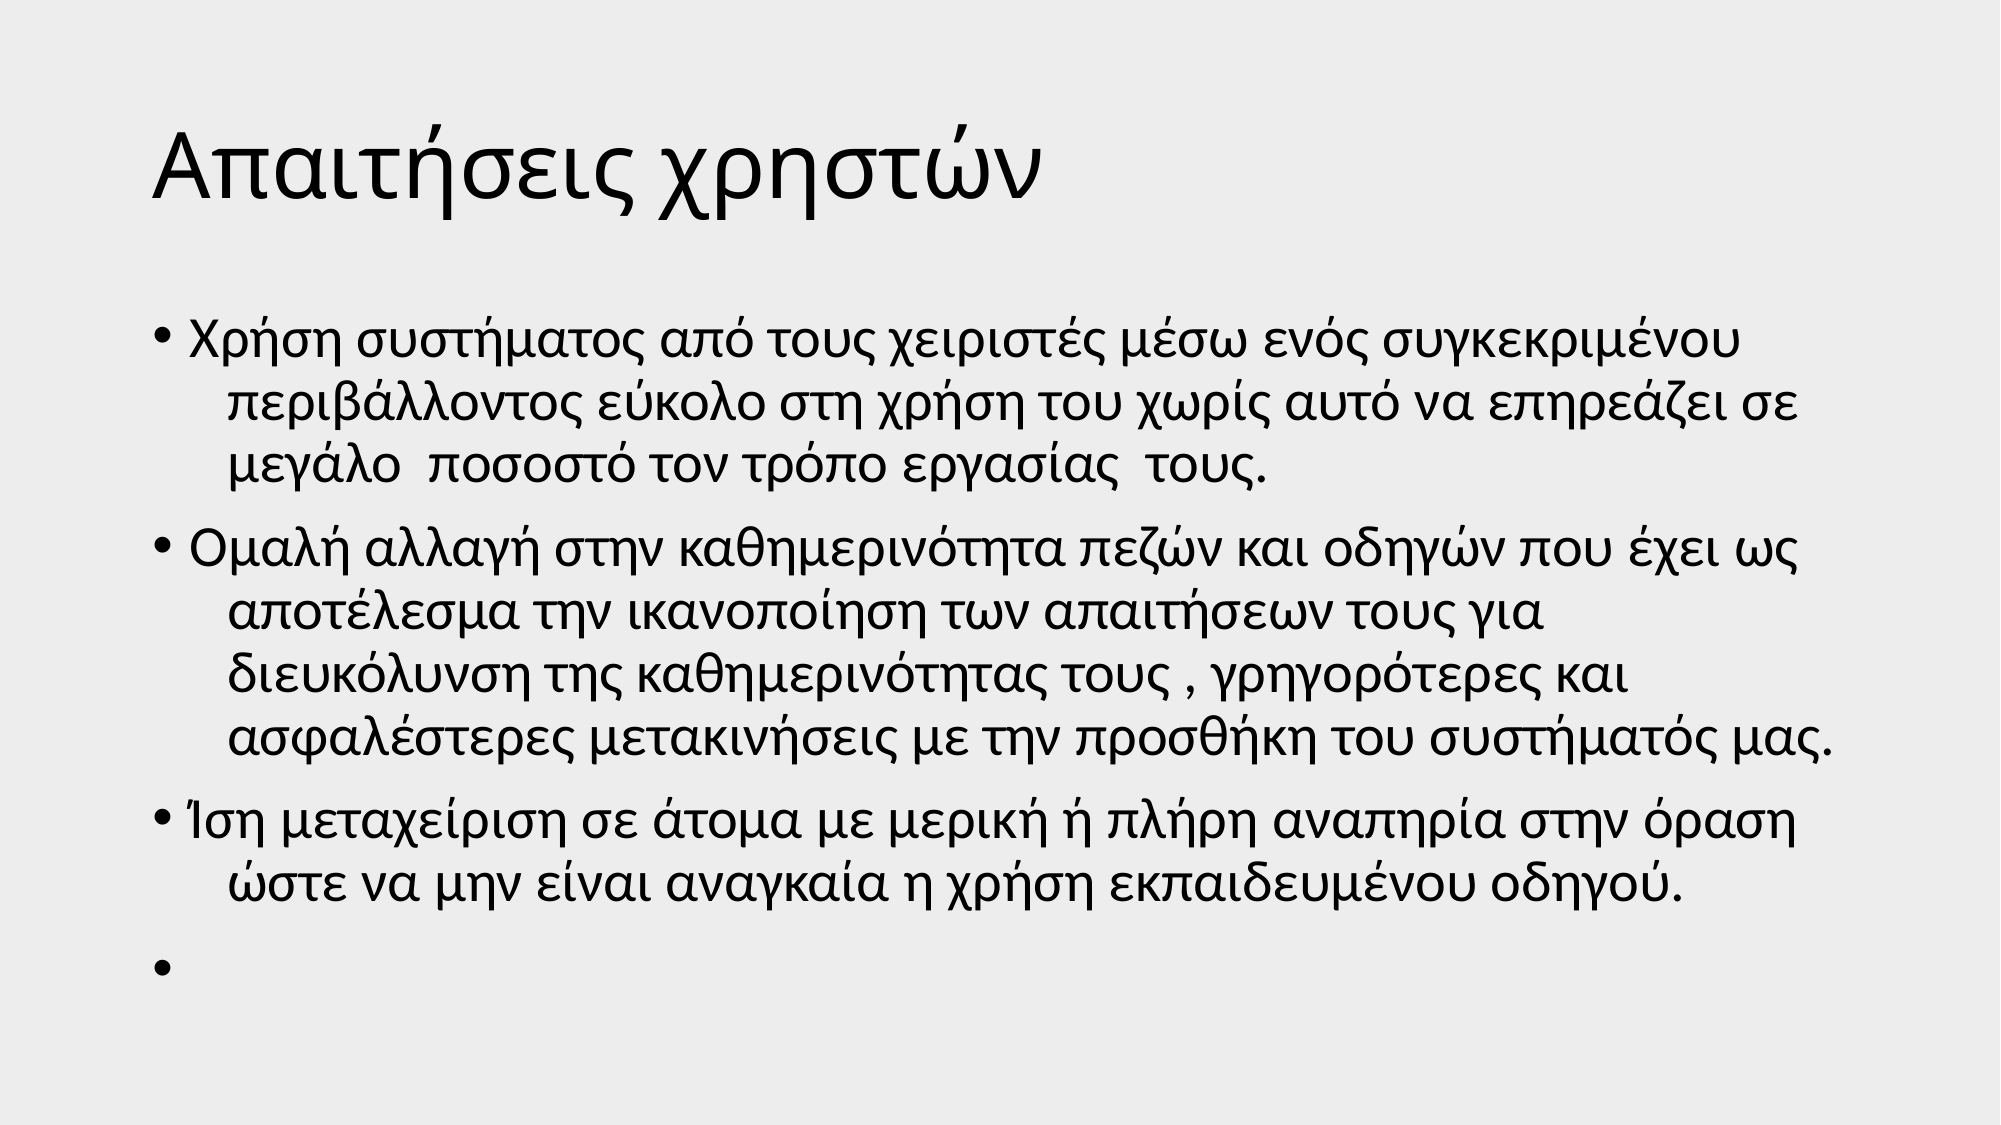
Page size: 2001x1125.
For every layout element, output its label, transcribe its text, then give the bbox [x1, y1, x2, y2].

list Χρήση συστήματος από τους χειριστές μέσω ενός συγκεκριμένου περιβάλλοντος εύκολο στη χρήση του χωρίς αυτό να επηρεάζει σε μεγάλο ποσοστό τον τρόπο εργασίας τους. Ομαλή αλλαγή στην καθημερινότητα πεζών και οδηγών που έχει ως αποτέλεσμα την ικανοποίηση των απαιτήσεων τους για διευκόλυνση της καθημερινότητας τους , γρηγορότερες και ασφαλέστερες μετακινήσεις με την προσθήκη του συστήματός μας. Ίση μεταχείριση σε άτομα με μερική ή πλήρη αναπηρία στην όραση ώστε να μην είναι αναγκαία η χρήση εκπαιδευμένου οδηγού. [137, 299, 1863, 1014]
title Απαιτήσεις χρηστών [137, 59, 1863, 278]
